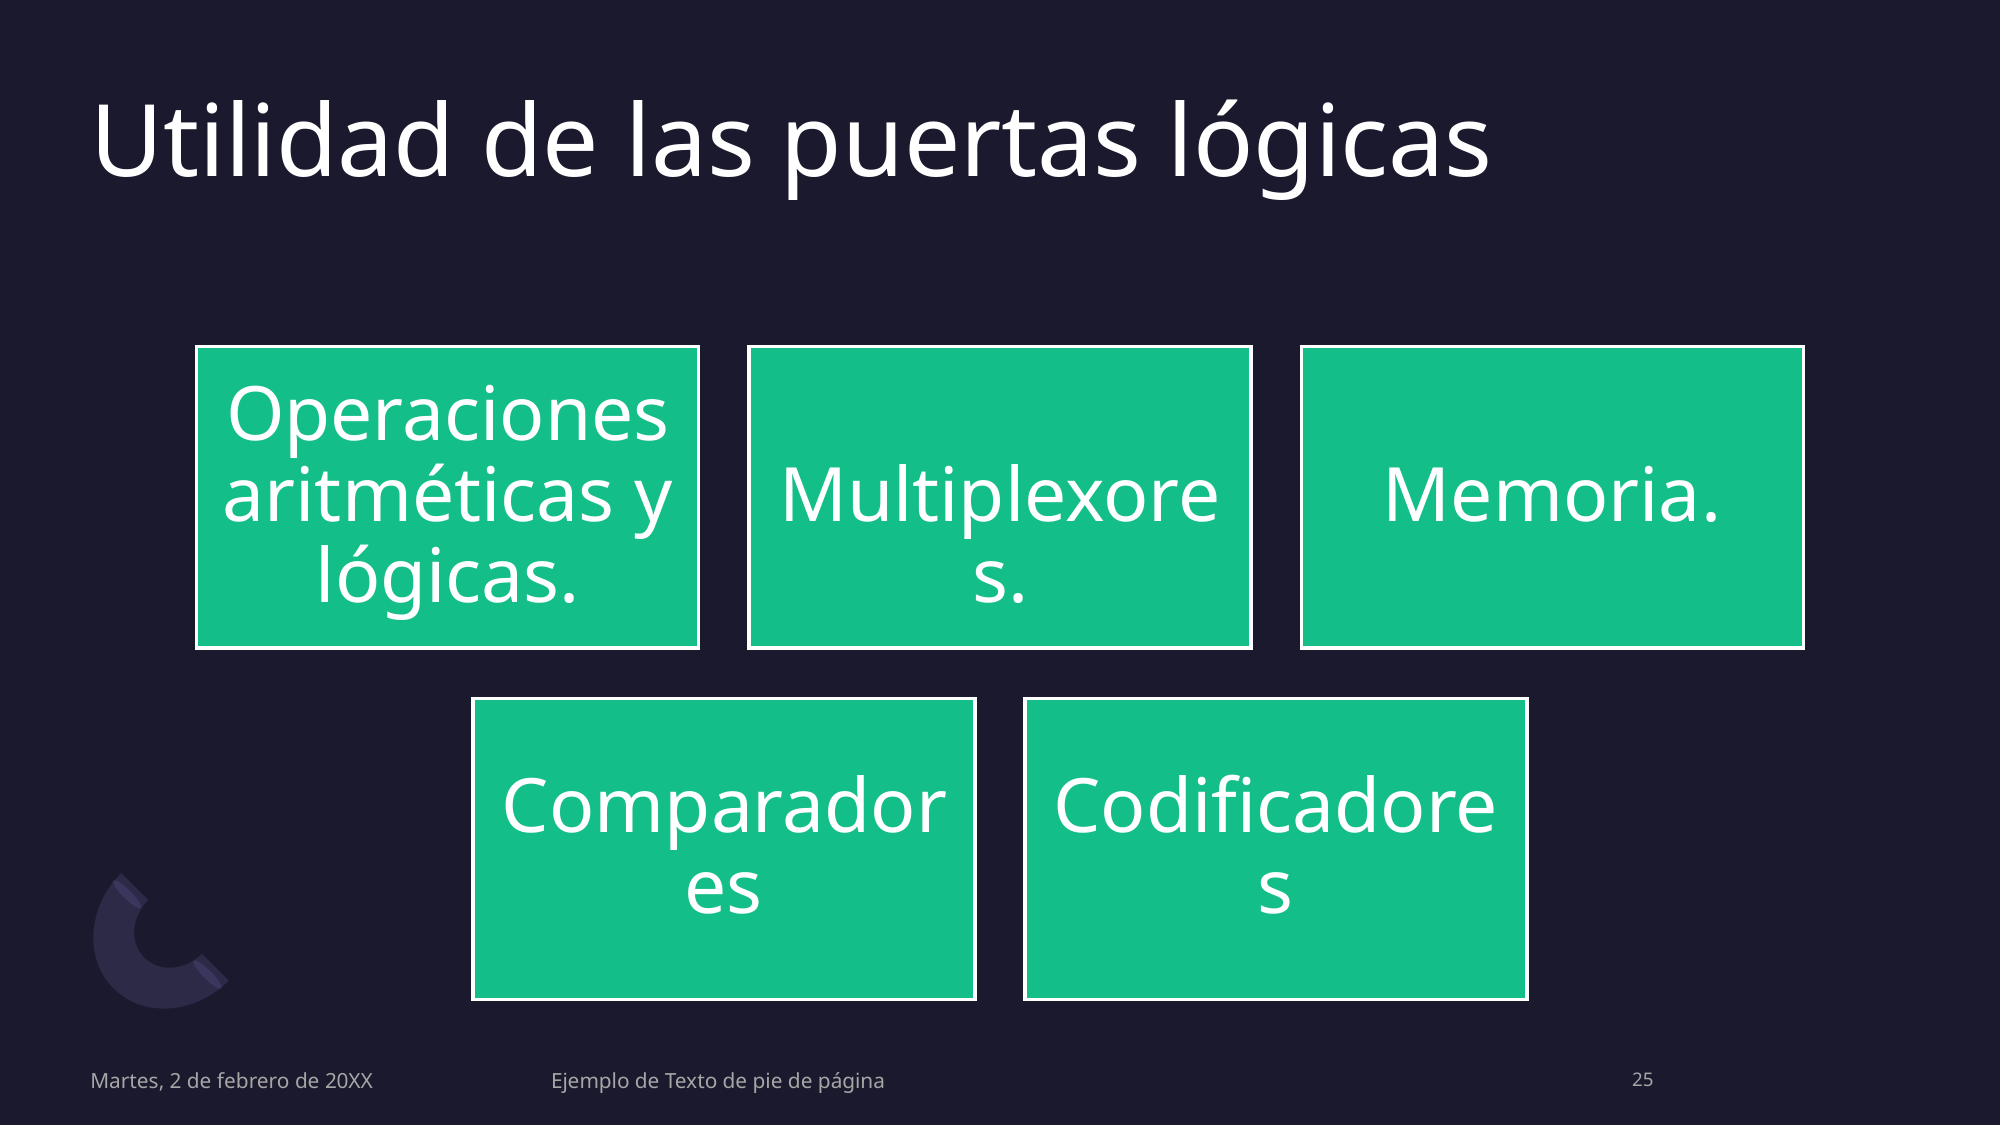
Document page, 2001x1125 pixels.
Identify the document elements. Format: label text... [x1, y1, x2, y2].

text_box Multiplexores. [748, 346, 1251, 648]
title Utilidad de las puertas lógicas [90, 90, 1910, 309]
text_box Operaciones aritméticas y lógicas. [196, 346, 699, 648]
text_box Ejemplo de Texto de pie de página [551, 1067, 1598, 1093]
text_box Comparadores [472, 698, 975, 1000]
text_box Codificadores [1025, 698, 1527, 1000]
text_box [1632, 1067, 1910, 1093]
text_box Martes, 2 de febrero de 20XX [90, 1067, 522, 1093]
text_box Memoria. [1301, 346, 1804, 648]
